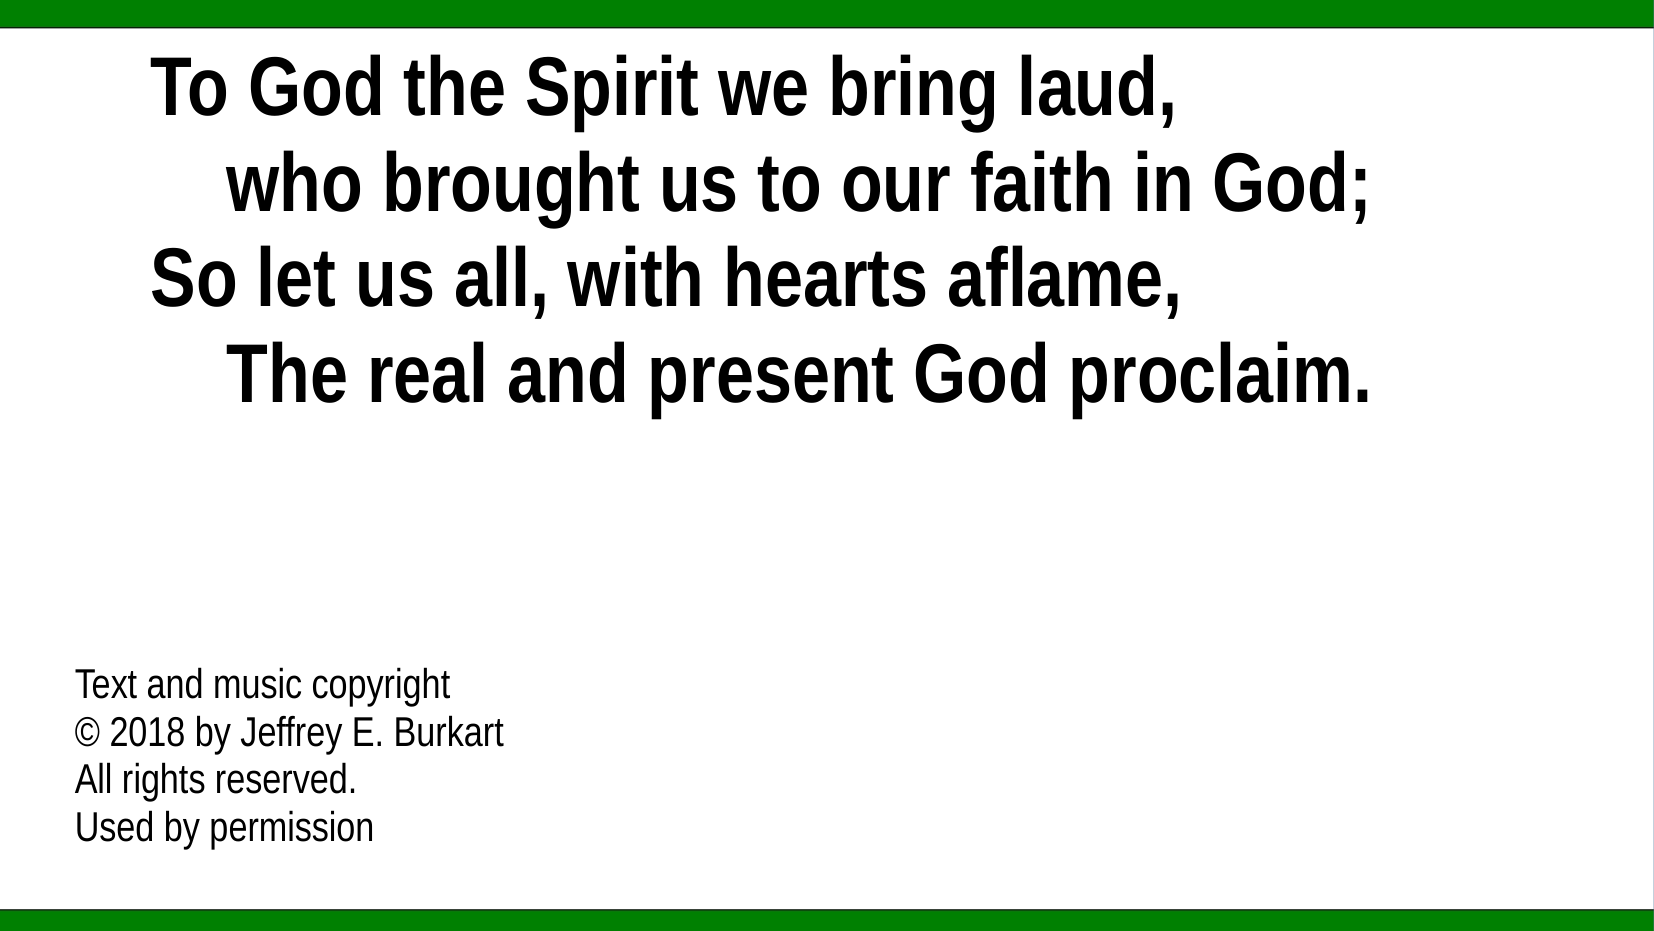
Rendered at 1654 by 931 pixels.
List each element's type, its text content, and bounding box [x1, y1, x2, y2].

text_box To God the Spirit we bring laud, who brought us to our faith in God; So let us all, with hearts aflame, The real and present God proclaim. Text and music copyright © 2018 by Jeffrey E. Burkart All rights reserved. Used by permission [60, 30, 1576, 858]
picture [0, 0, 1654, 931]
